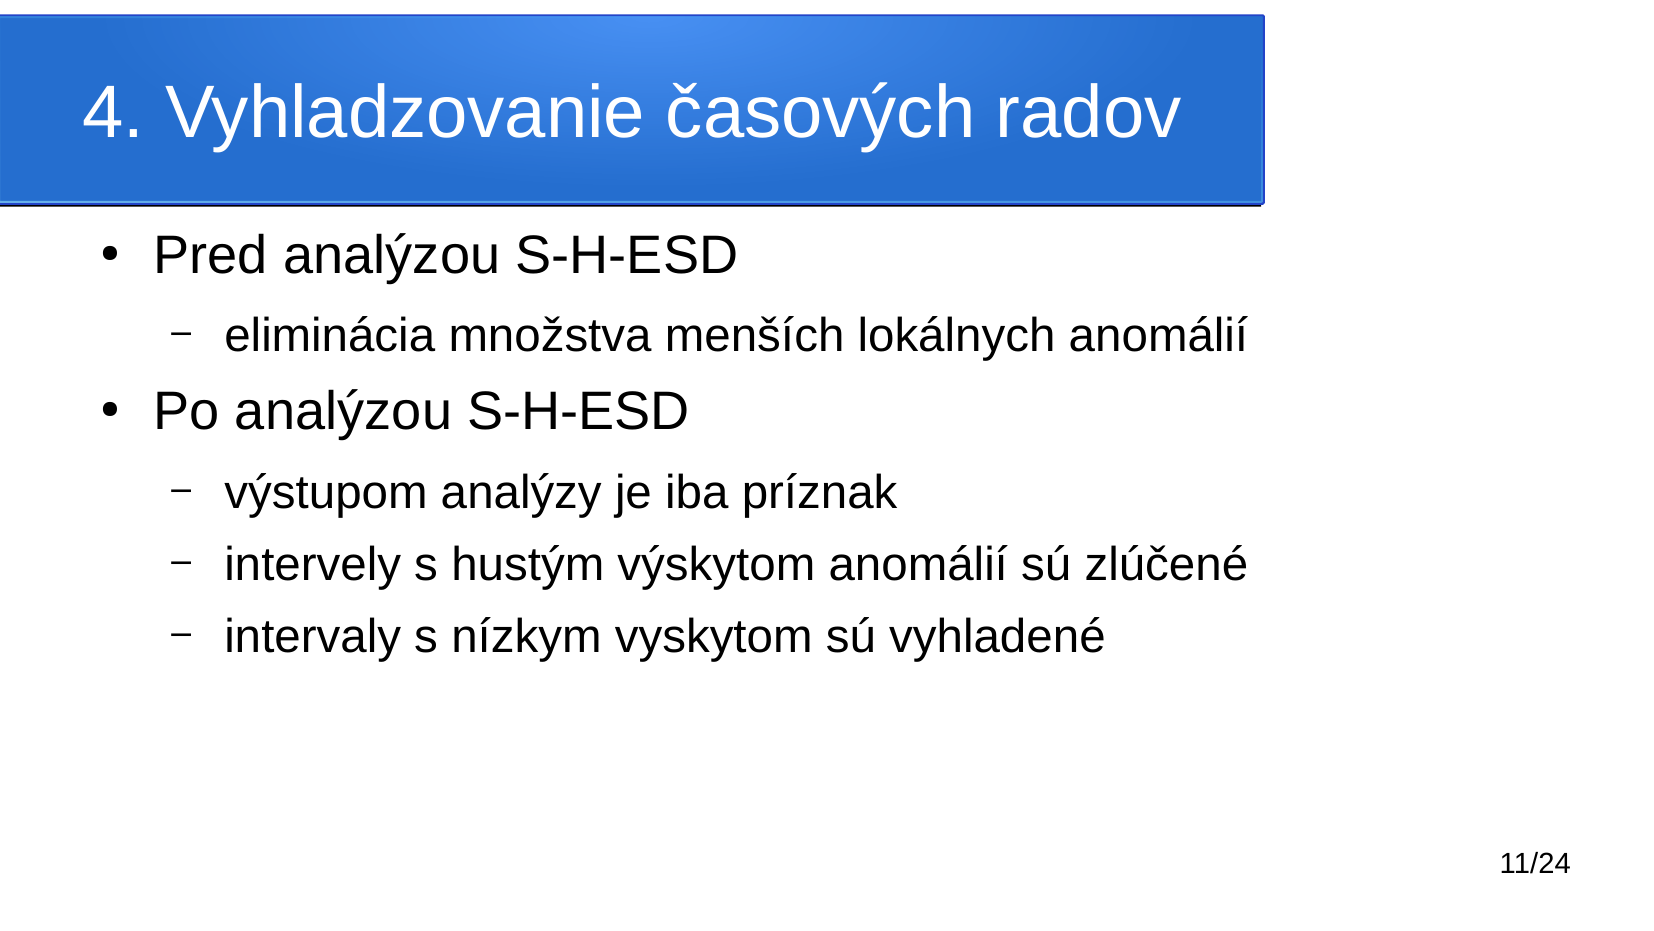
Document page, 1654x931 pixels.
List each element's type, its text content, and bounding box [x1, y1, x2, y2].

title 4. Vyhladzovanie časových radov [82, 29, 1291, 196]
list Pred analýzou S-H-ESD eliminácia množstva menších lokálnych anomálií Po analýzou S-H-ESD výstupom analýzy je iba príznak intervely s hustým výskytom anomálií sú zlúčené intervaly s nízkym vyskytom sú vyhladené [82, 224, 1571, 764]
